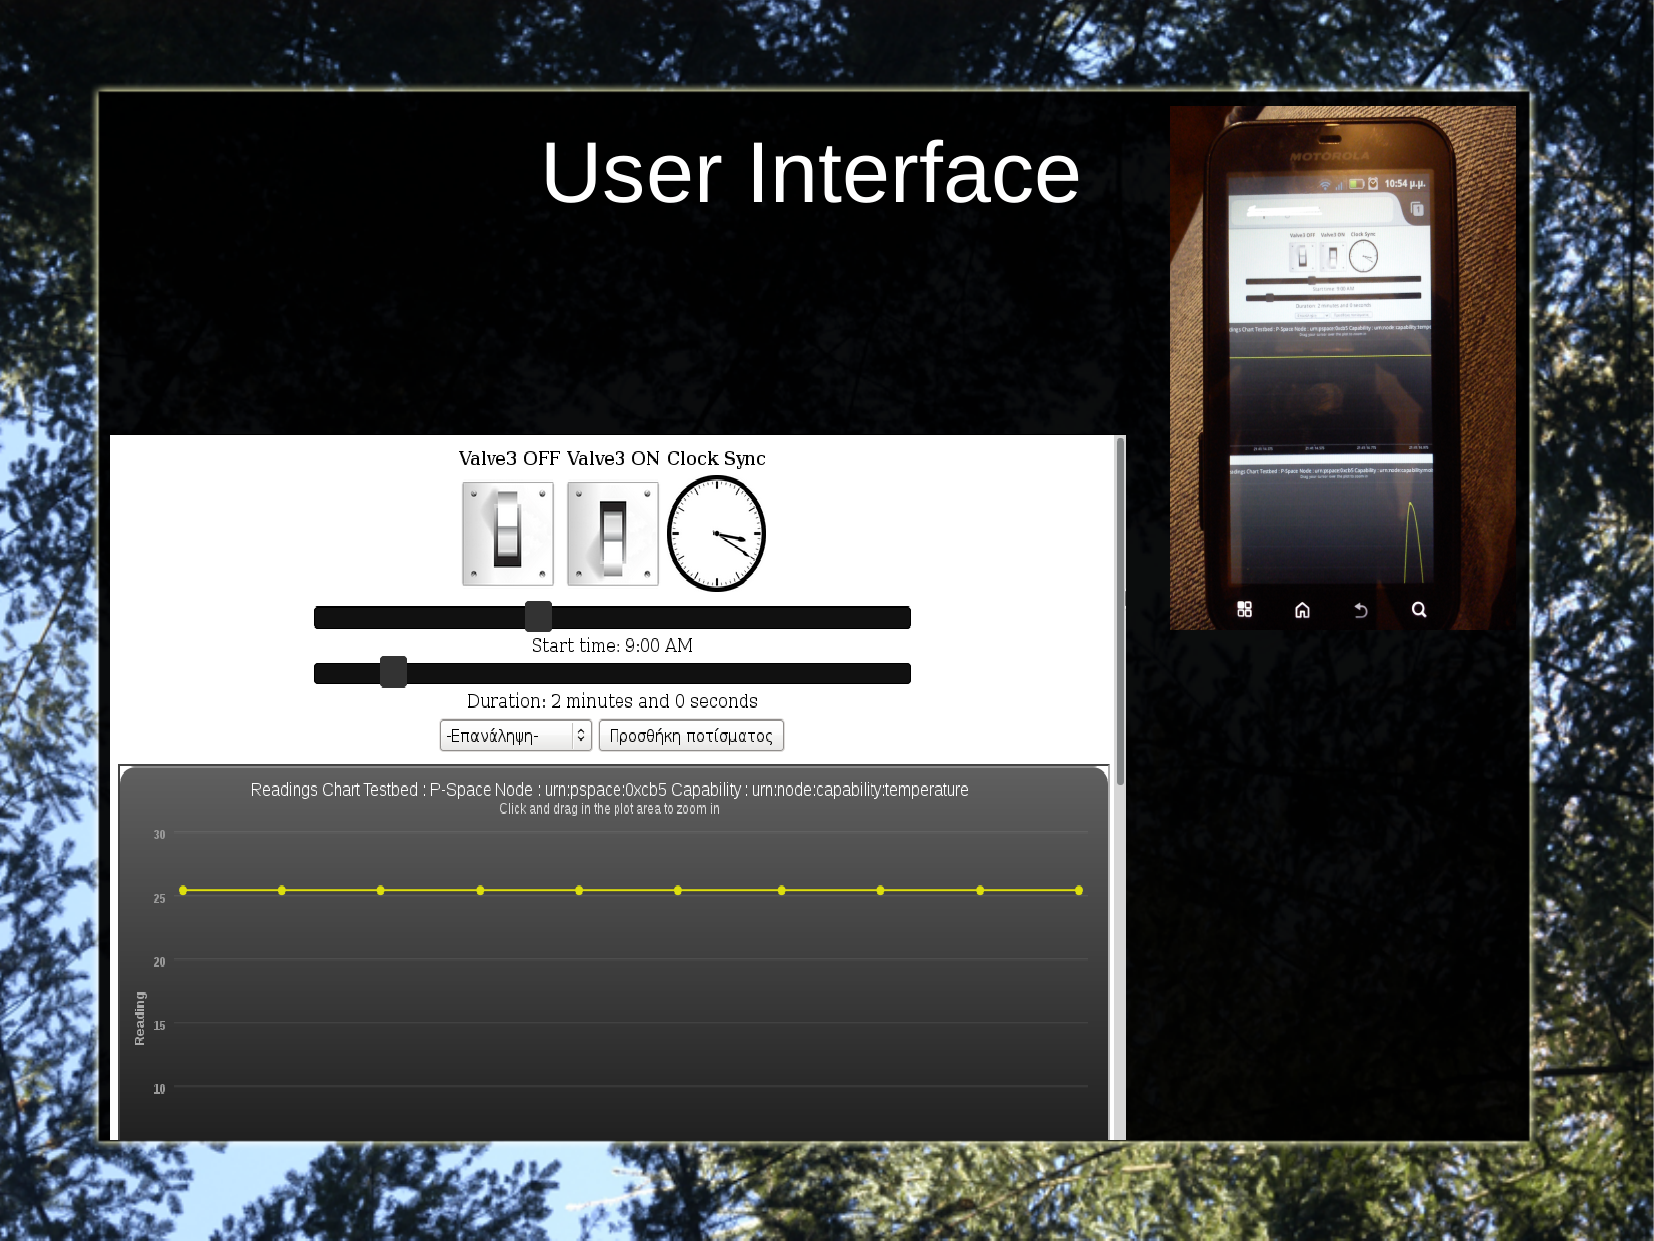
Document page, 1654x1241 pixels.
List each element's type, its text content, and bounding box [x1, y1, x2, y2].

picture [0, 0, 1654, 1241]
list [88, 290, 1536, 1010]
title User Interface [88, 88, 1536, 257]
